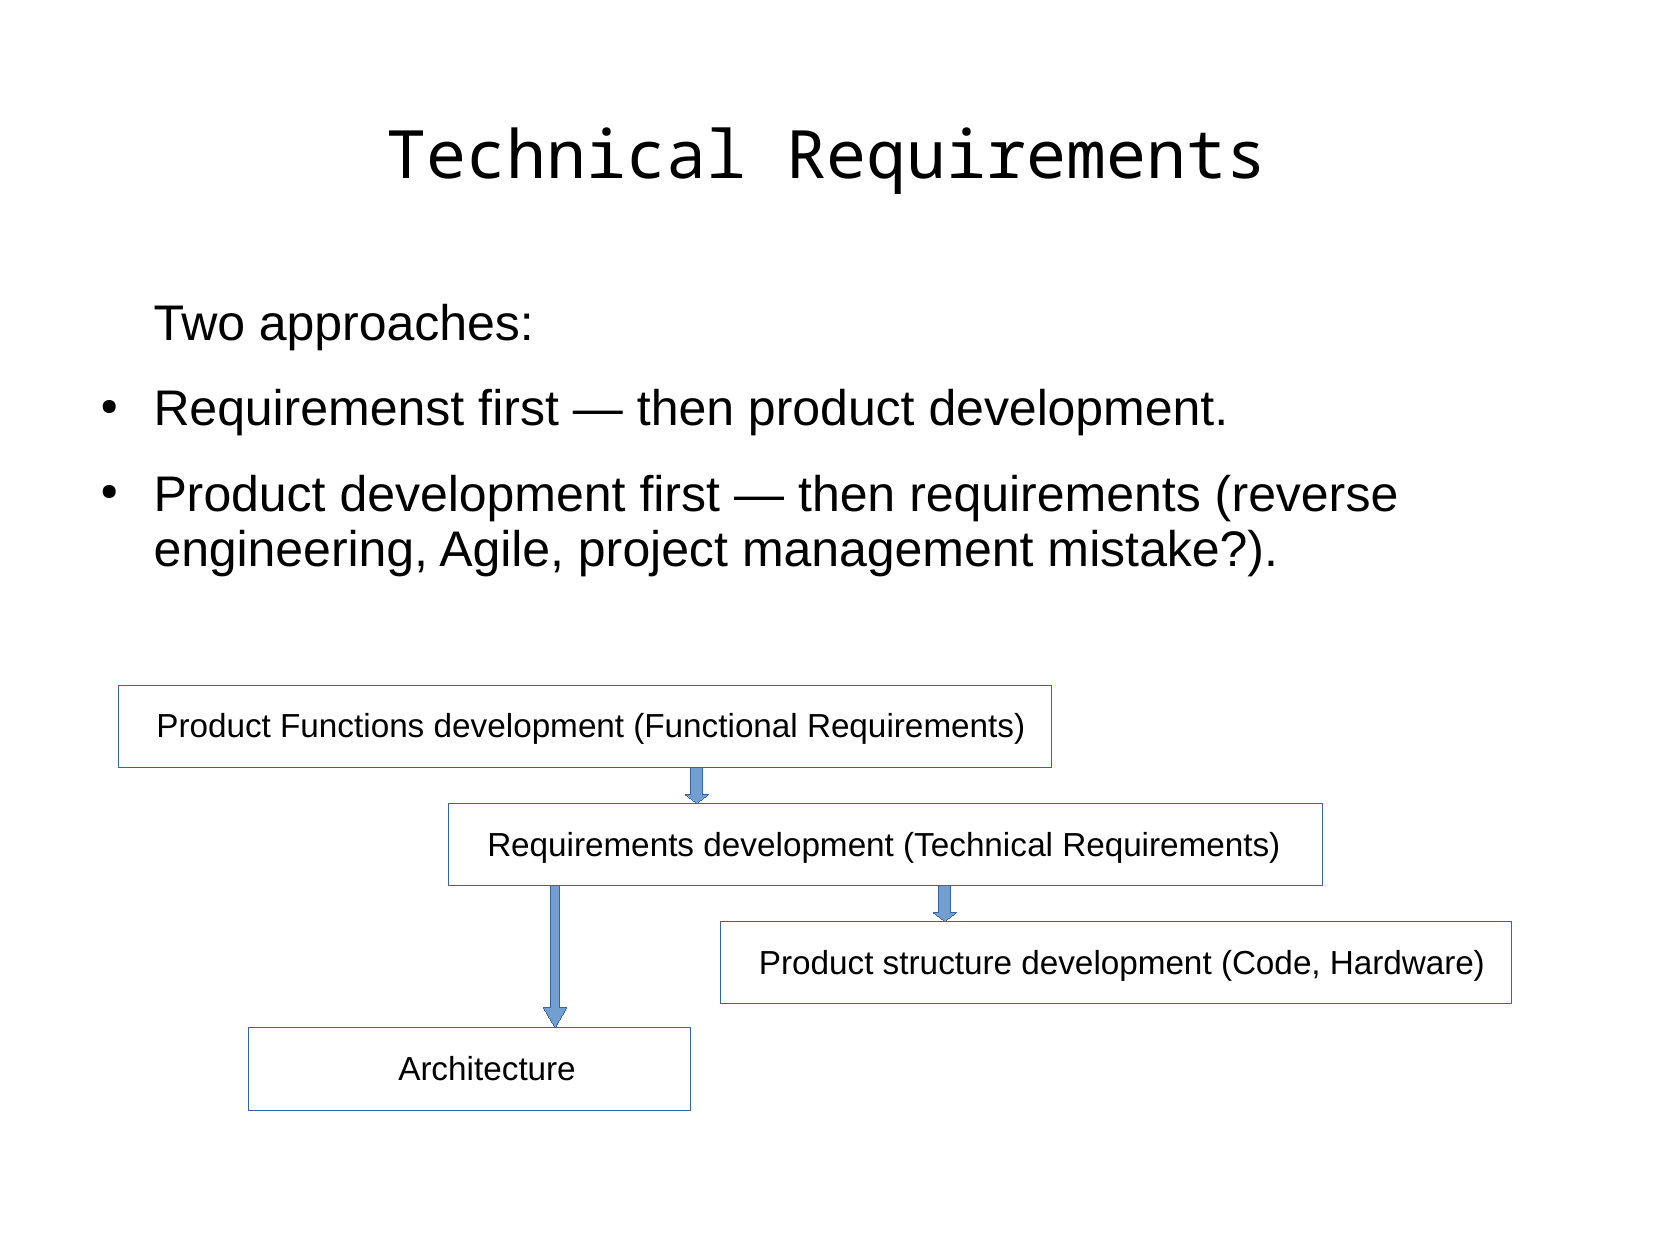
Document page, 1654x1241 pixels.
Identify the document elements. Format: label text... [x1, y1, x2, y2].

text_box Product structure development (Code, Hardware) [720, 921, 1512, 1004]
text_box Product Functions development (Functional Requirements) [118, 685, 1052, 768]
list Two approaches: Requiremenst first — then product development. Product development first — then requirements (reverse engineering, Agile, project management mistake?). [82, 295, 1571, 650]
text_box Architecture [248, 1027, 691, 1111]
text_box Requirements development (Technical Requirements) [448, 803, 1323, 886]
text_box [685, 767, 709, 804]
title Technical Requirements [82, 49, 1571, 257]
text_box [933, 885, 957, 922]
text_box [543, 885, 567, 1028]
